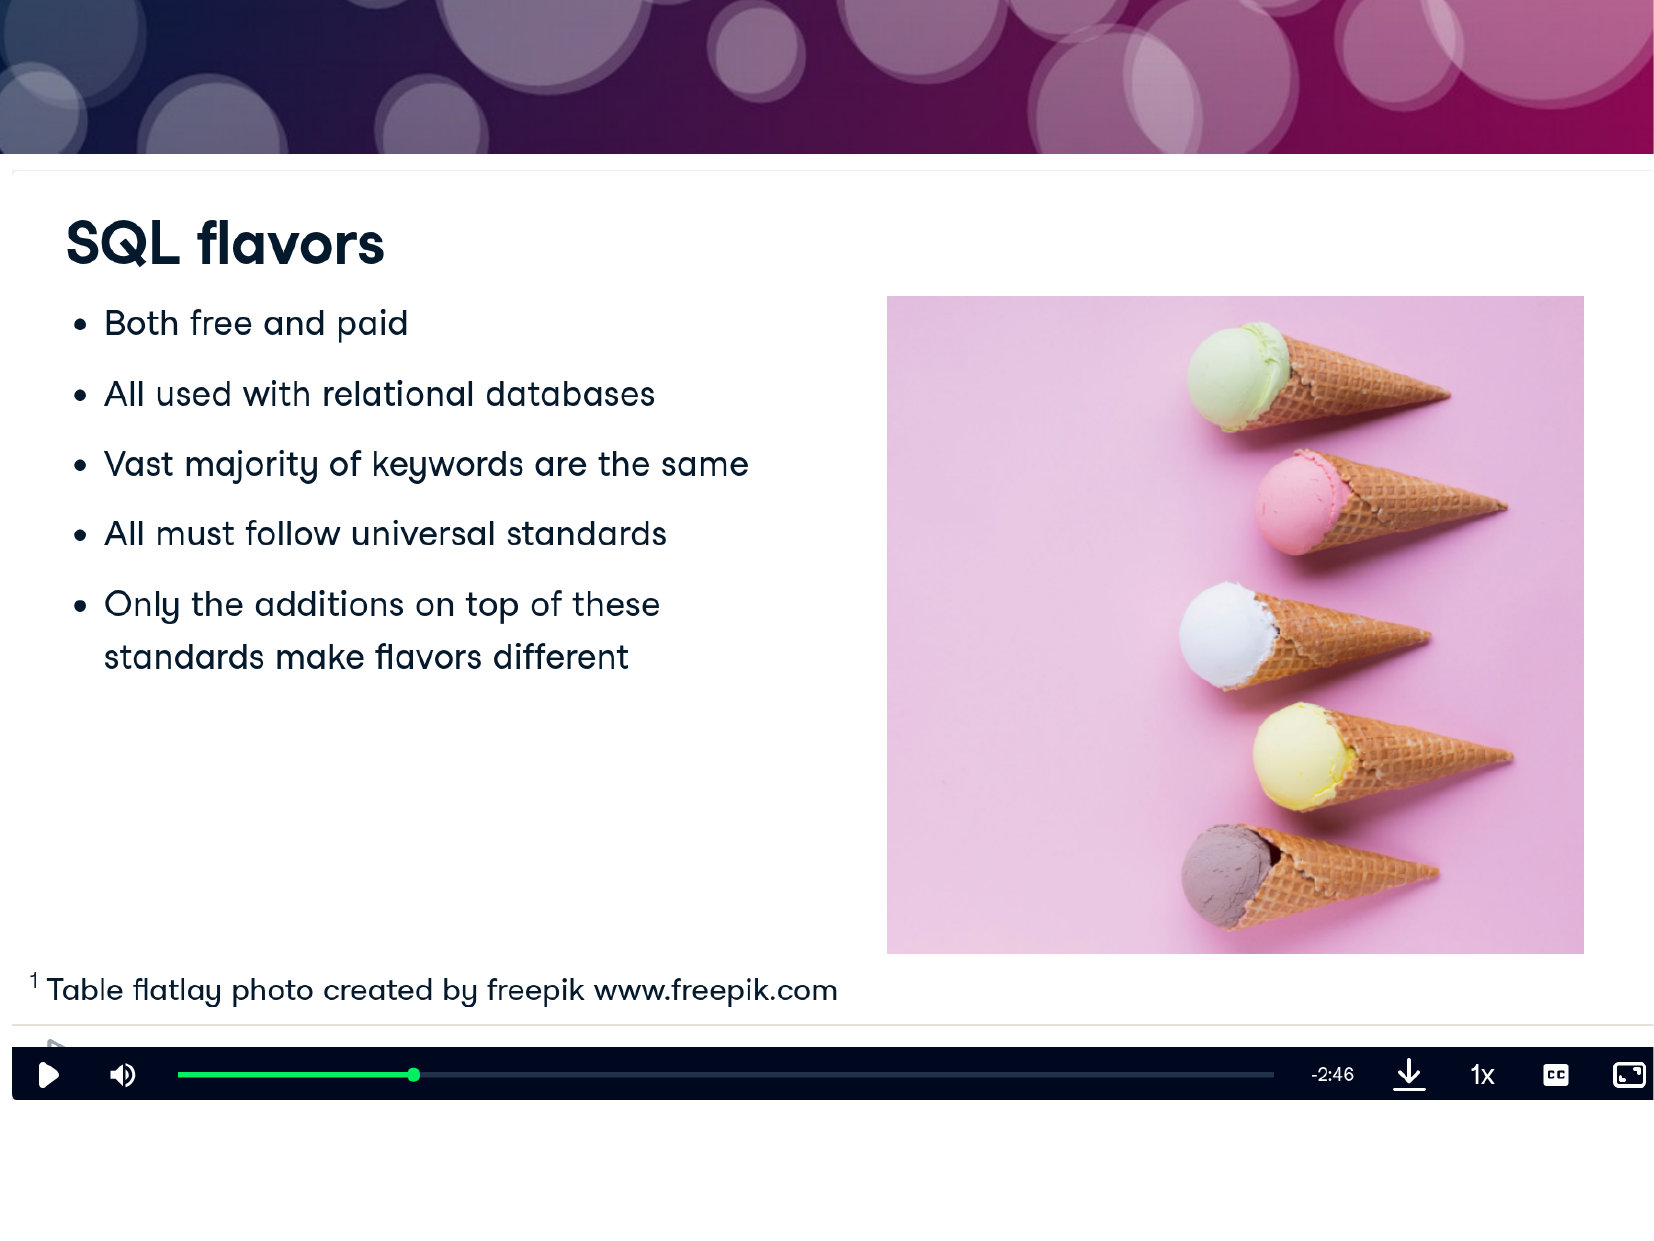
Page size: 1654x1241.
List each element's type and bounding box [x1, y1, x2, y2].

picture [12, 170, 1654, 1100]
picture [0, 0, 1654, 154]
